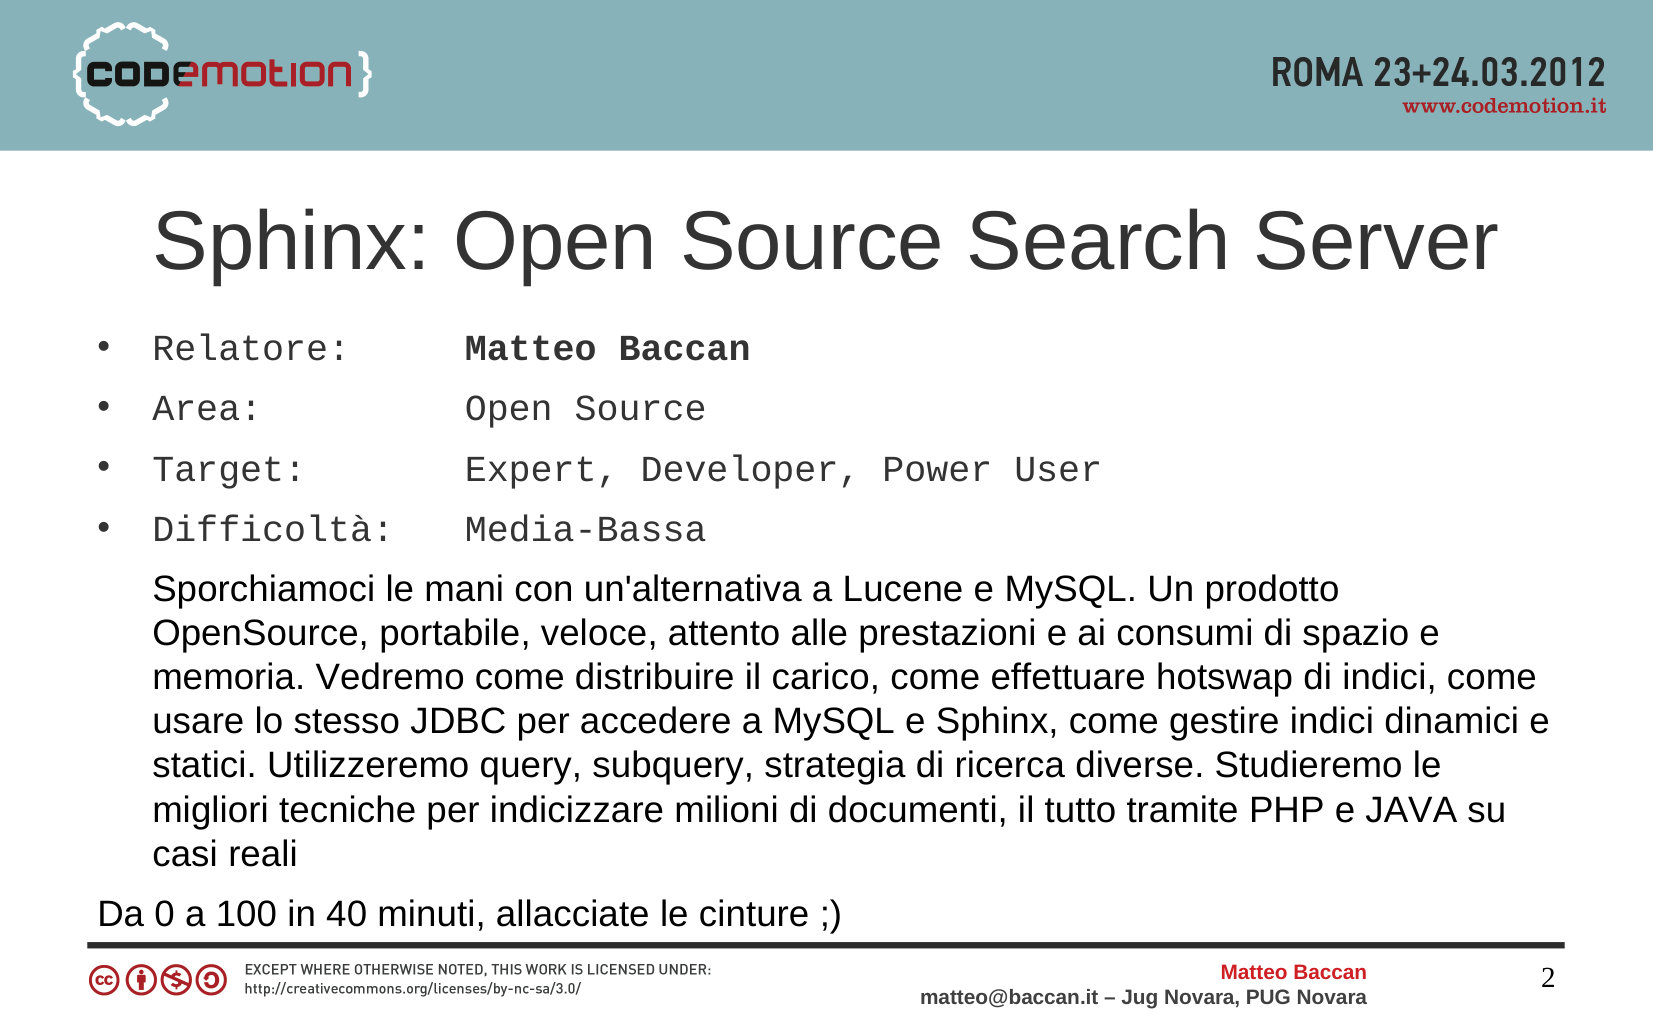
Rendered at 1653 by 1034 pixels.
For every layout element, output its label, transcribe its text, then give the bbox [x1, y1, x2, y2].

picture [0, 0, 1653, 1034]
title Sphinx: Open Source Search Server [82, 173, 1571, 299]
list Relatore: Matteo Baccan Area: Open Source Target: Expert, Developer, Power User Difficoltà: Media-Bassa Sporchiamoci le mani con un'alternativa a Lucene e MySQL. Un prodotto OpenSource, portabile, veloce, attento alle prestazioni e ai consumi di spazio e memoria. Vedremo come distribuire il carico, come effettuare hotswap di indici, come usare lo stesso JDBC per accedere a MySQL e Sphinx, come gestire indici dinamici e statici. Utilizzeremo query, subquery, strategia di ricerca diverse. Studieremo le migliori tecniche per indicizzare milioni di documenti, il tutto tramite PHP e JAVA su casi reali Da 0 a 100 in 40 minuti, allacciate le cinture ;) [82, 315, 1571, 945]
